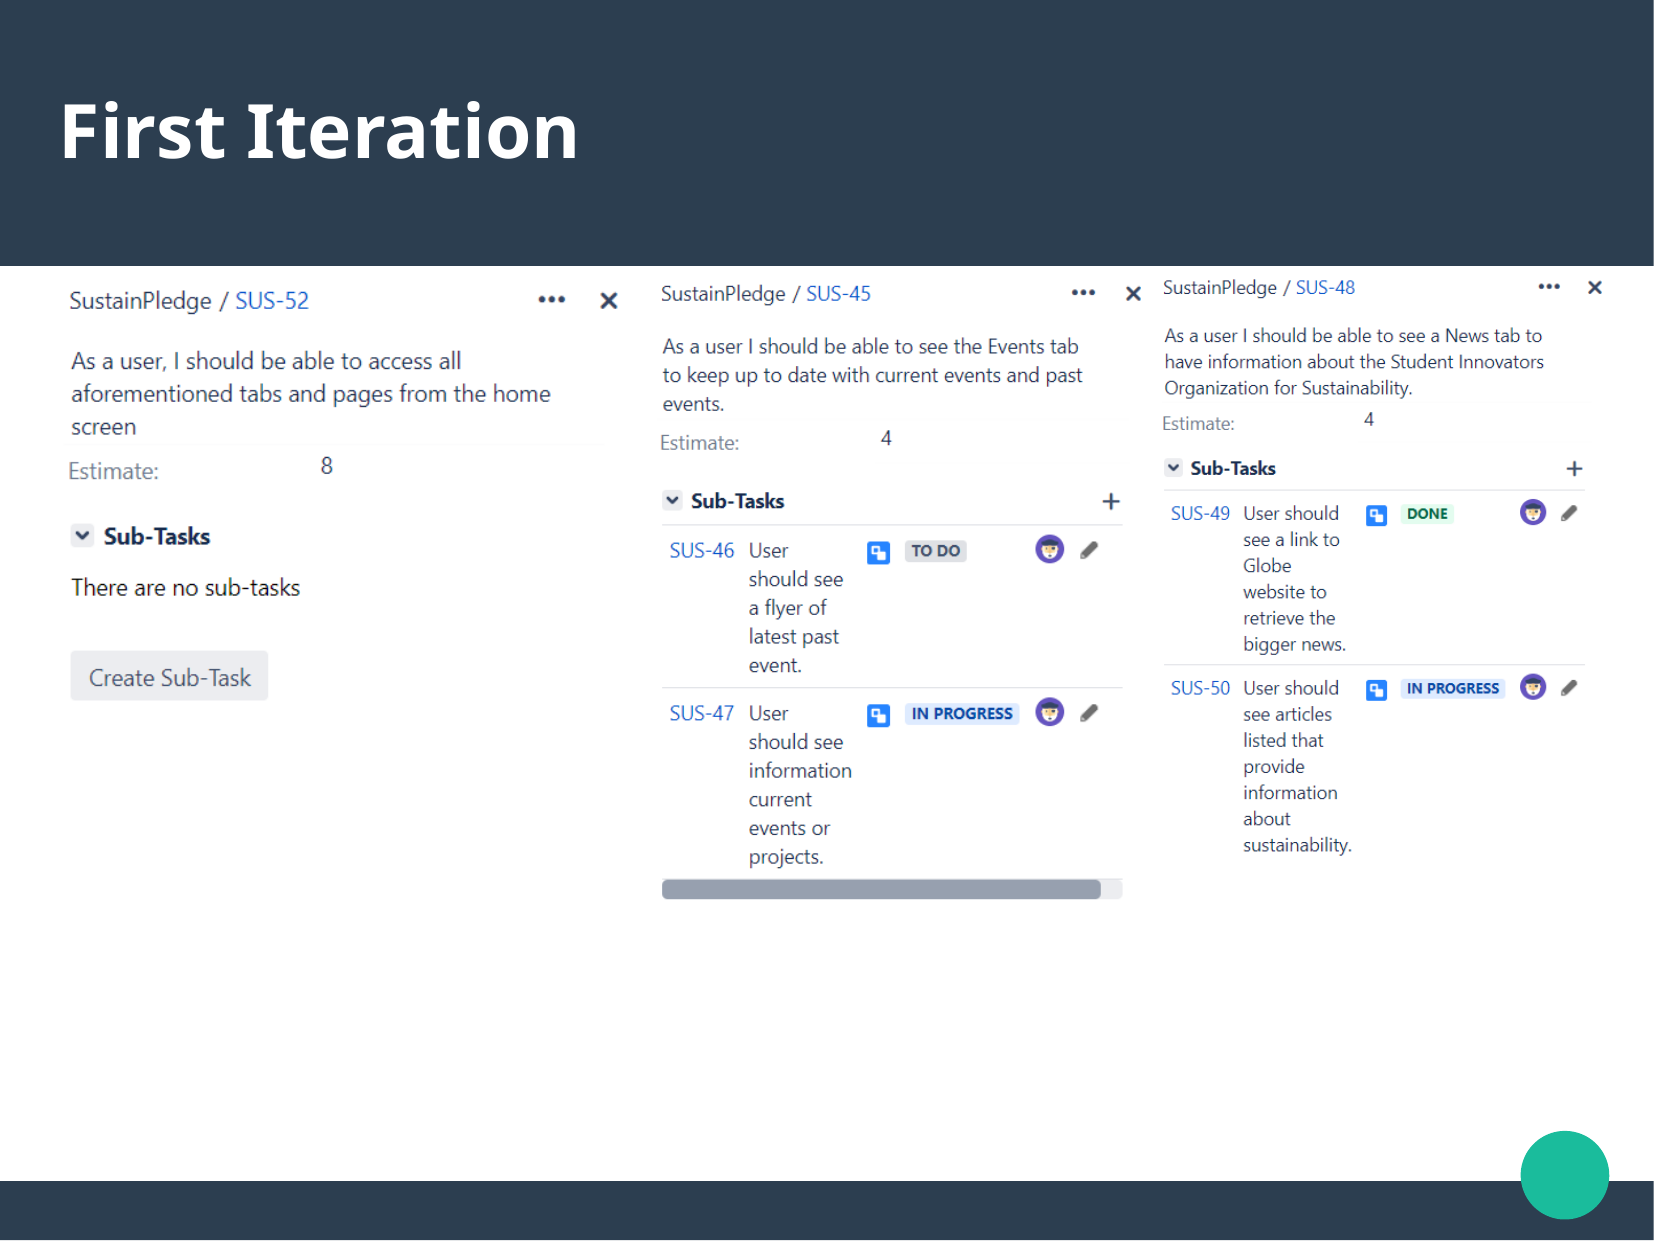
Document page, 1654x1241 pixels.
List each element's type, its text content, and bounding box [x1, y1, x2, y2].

title First Iteration [59, 49, 1595, 207]
picture [1162, 271, 1607, 864]
picture [653, 271, 1149, 905]
picture [59, 271, 628, 715]
